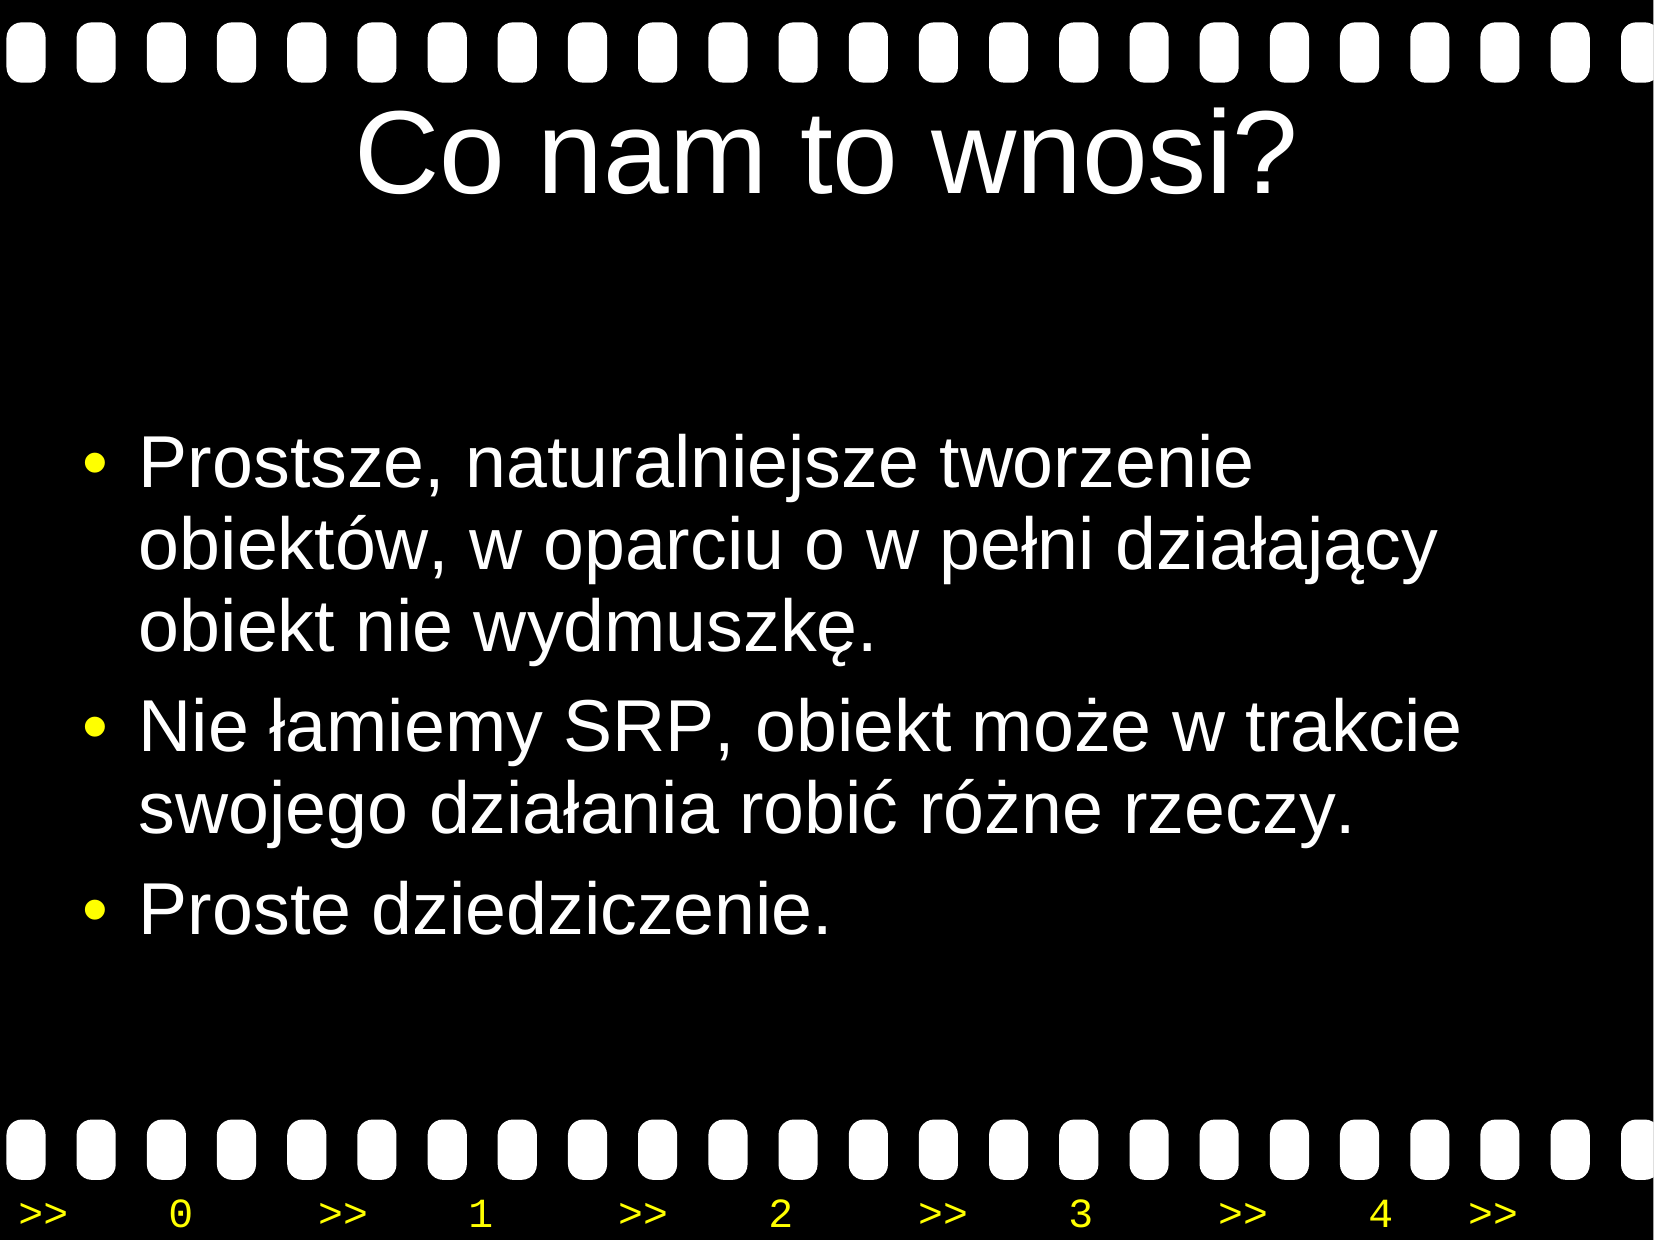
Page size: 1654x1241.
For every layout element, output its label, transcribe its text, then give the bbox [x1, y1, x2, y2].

title Co nam to wnosi? [82, 49, 1571, 257]
list Prostsze, naturalniejsze tworzenie obiektów, w oparciu o w pełni działający obiekt nie wydmuszkę. Nie łamiemy SRP, obiekt może w trakcie swojego działania robić różne rzeczy. Proste dziedziczenie. [82, 320, 1571, 1140]
